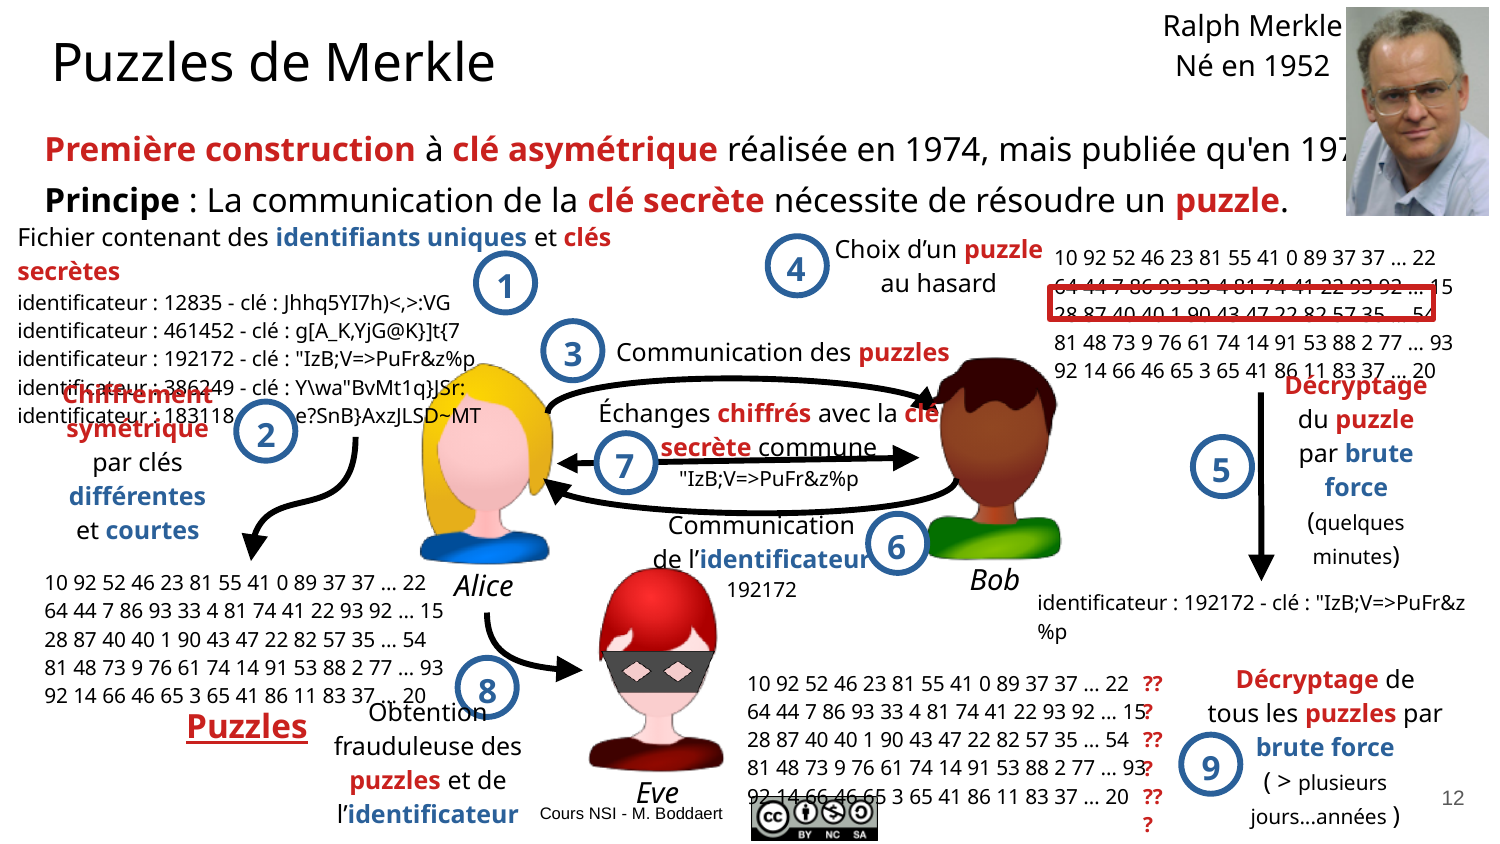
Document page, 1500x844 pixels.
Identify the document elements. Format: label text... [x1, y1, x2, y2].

text_box 10 92 52 46 23 81 55 41 0 89 37 37 … 22 64 44 7 86 93 33 4 81 74 41 22 93 92 … 15 28 87 40 40 1 90 43 47 22 82 57 35 … 54 81 48 73 9 76 61 74 14 91 53 88 2 77 … 93 92 14 66 46 65 3 65 41 86 11 83 37 … 20 [1039, 236, 1483, 371]
text_box ??? ??? ??? ??? ??? [1128, 661, 1188, 797]
picture [413, 413, 421, 422]
text_box [1247, 450, 1253, 483]
picture [751, 797, 878, 841]
picture [919, 493, 931, 497]
text_box Ralph Merkle Né en 1952 [1139, 3, 1367, 87]
text_box 10 92 52 46 23 81 55 41 0 89 37 37 … 22 64 44 7 86 93 33 4 81 74 41 22 93 92 … 15 28 87 40 40 1 90 43 47 22 82 57 35 … 54 81 48 73 9 76 61 74 14 91 53 88 2 77 … 93 92 14 66 46 65 3 65 41 86 11 83 37 … 20 [29, 561, 473, 696]
text_box [767, 252, 771, 280]
text_box 6 [886, 516, 922, 570]
text_box Eve [621, 764, 697, 814]
picture [416, 384, 422, 394]
text_box Alice [439, 557, 535, 607]
text_box [475, 266, 481, 300]
picture [413, 384, 557, 567]
text_box Communication des puzzles [601, 315, 975, 389]
text_box [1237, 750, 1241, 778]
text_box Décryptage du puzzle par brute force (quelques minutes) [1269, 375, 1447, 565]
text_box 10 92 52 46 23 81 55 41 0 89 37 37 … 22 64 44 7 86 93 33 4 81 74 41 22 93 92 … 15 28 87 40 40 1 90 43 47 22 82 57 35 … 54 81 48 73 9 76 61 74 14 91 53 88 2 77 … 93 92 14 66 46 65 3 65 41 86 11 83 37 … 20 [1053, 290, 1431, 316]
text_box 1 [481, 255, 531, 310]
picture [582, 566, 727, 774]
picture [919, 354, 1063, 562]
text_box Première construction à clé asymétrique réalisée en 1974, mais publiée qu'en 1978. Principe : La communication de la clé secrète nécessite de résoudre un puzzle. [29, 120, 1477, 237]
text_box Choix d’un puzzle au hasard [819, 229, 1075, 302]
text_box 9 [1186, 737, 1237, 791]
text_box [531, 267, 536, 298]
text_box 10 92 52 46 23 81 55 41 0 89 37 37 … 22 64 44 7 86 93 33 4 81 74 41 22 93 92 … 15 28 87 40 40 1 90 43 47 22 82 57 35 … 54 81 48 73 9 76 61 74 14 91 53 88 2 77 … 93 92 14 66 46 65 3 65 41 86 11 83 37 … 20 [732, 661, 1128, 797]
text_box 2 [241, 404, 292, 458]
text_box identificateur : 192172 - clé : "IzB;V=>PuFr&z%p [1022, 581, 1500, 621]
text_box [513, 673, 517, 702]
text_box Fichier contenant des identifiants uniques et clés secrètes identificateur : 12835 - clé : Jhhq5YI7h)<,>:VG identificateur : 461452 - clé : g[A_K,YjG@K}]t{7 identificateur : 192172 - clé : "IzB;V=>PuFr&z%p identificateur : 386249 - clé : Y\wa"BvMt1q}JSr: identificateur : 183118 - clé : e?SnB}AxzJLSD~MT [2, 212, 709, 384]
text_box 4 [771, 238, 819, 293]
text_box [922, 526, 928, 561]
text_box Communication de l’identificateur 192172 [637, 507, 886, 605]
text_box Décryptage de tous les puzzles par brute force ( > plusieurs jours...années ) [1192, 661, 1459, 833]
text_box [1181, 748, 1186, 781]
text_box Bob [954, 552, 1034, 601]
text_box [292, 417, 296, 445]
text_box Puzzles [171, 695, 319, 750]
text_box Obtention frauduleuse des puzzles et de l’identificateur [318, 711, 615, 814]
text_box Échanges chiffrés avec la clé secrète commune "IzB;V=>PuFr&z%p [583, 395, 957, 493]
text_box 5 [1197, 439, 1247, 494]
text_box [457, 670, 463, 705]
text_box Chiffrement symétrique par clés différentes et courtes [47, 381, 239, 542]
text_box 3 [548, 323, 599, 378]
title Puzzles de Merkle [51, 13, 1346, 108]
text_box [543, 334, 548, 367]
text_box 8 [463, 660, 513, 711]
text_box [1192, 451, 1197, 482]
slide_number <numéro> [1459, 764, 1480, 830]
picture [1346, 7, 1489, 216]
